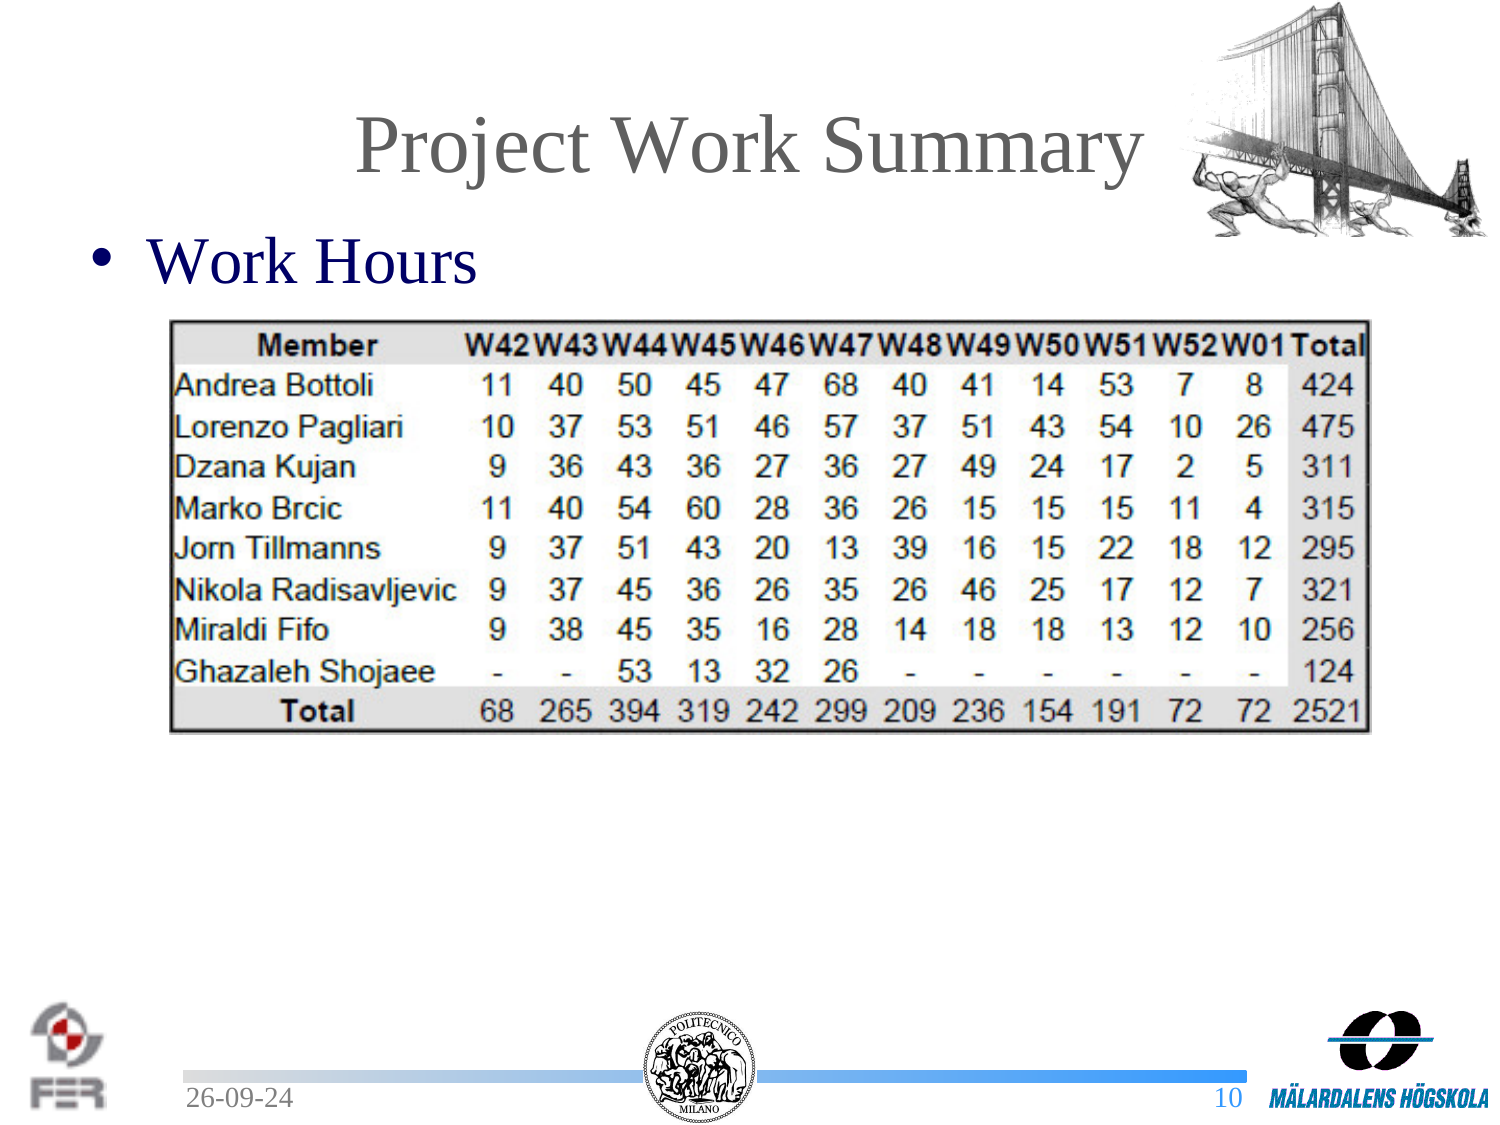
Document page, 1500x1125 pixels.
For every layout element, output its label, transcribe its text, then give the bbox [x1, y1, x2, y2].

picture [1435, 1096, 1441, 1104]
text_box <numero> [1186, 1070, 1258, 1114]
picture [1454, 1091, 1459, 1108]
picture [643, 1011, 757, 1123]
list Work Hours [75, 209, 1426, 952]
picture [1368, 1093, 1374, 1104]
picture [1175, 0, 1488, 237]
text_box 14-01-09 [171, 1070, 396, 1114]
title Project Work Summary [75, 45, 1175, 209]
picture [29, 987, 107, 1125]
picture [1269, 1011, 1488, 1108]
picture [169, 319, 1372, 735]
